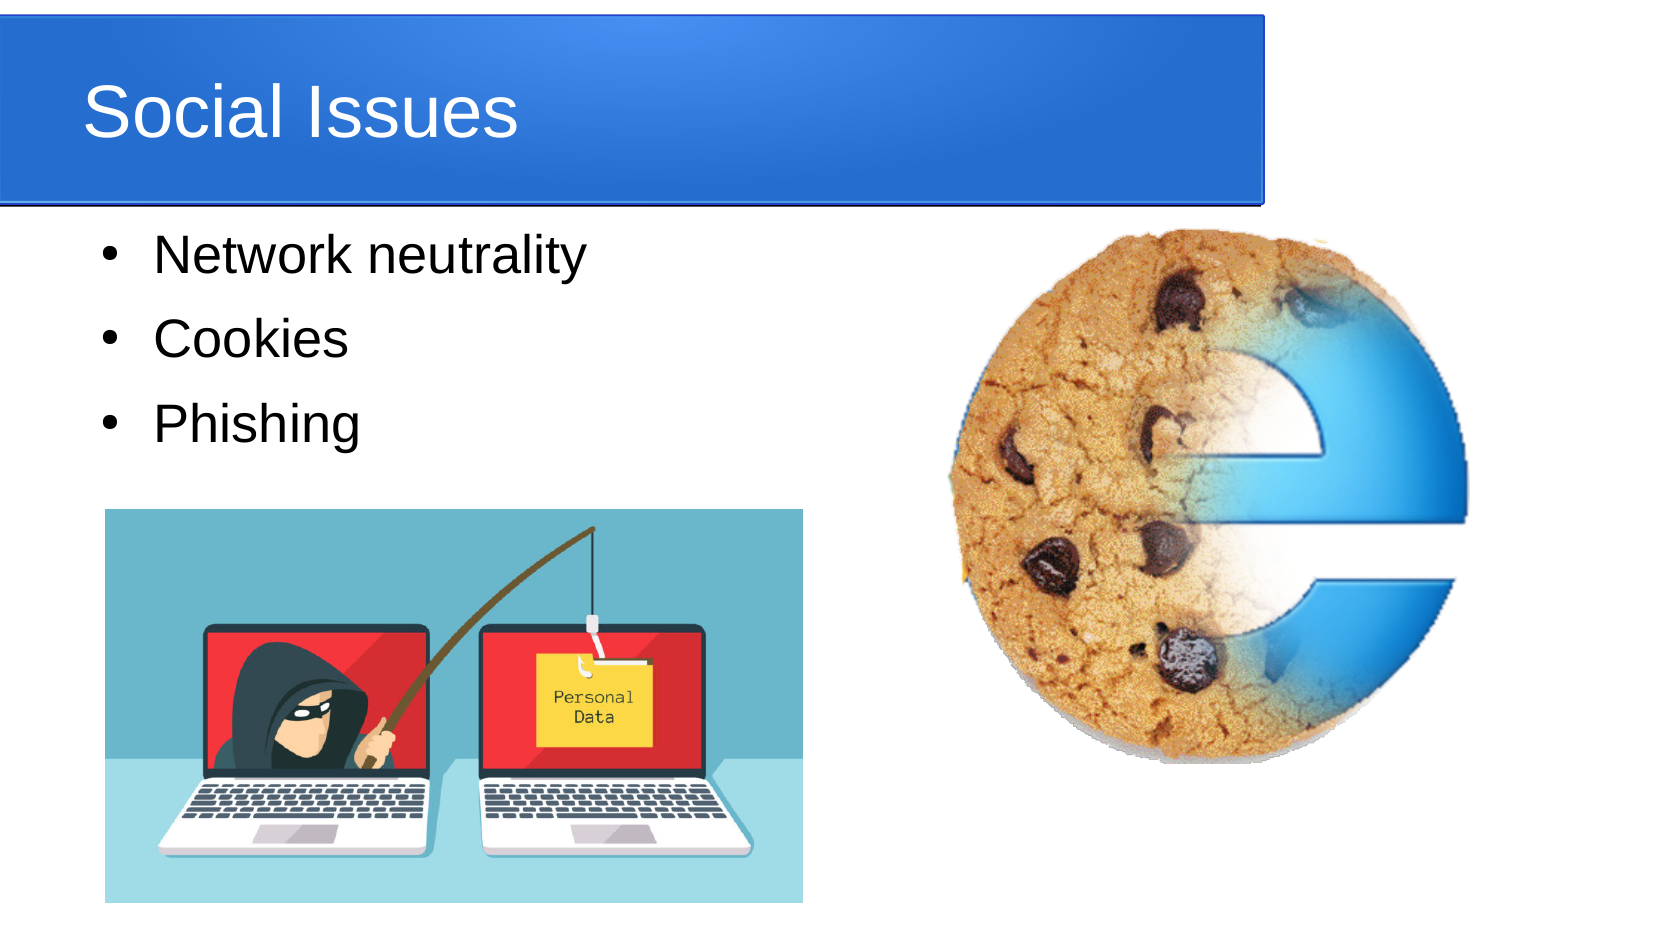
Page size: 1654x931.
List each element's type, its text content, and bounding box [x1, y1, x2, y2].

list Network neutrality Cookies Phishing [82, 224, 809, 482]
picture [105, 509, 803, 903]
picture [946, 224, 1470, 764]
title Social Issues [82, 35, 1235, 189]
